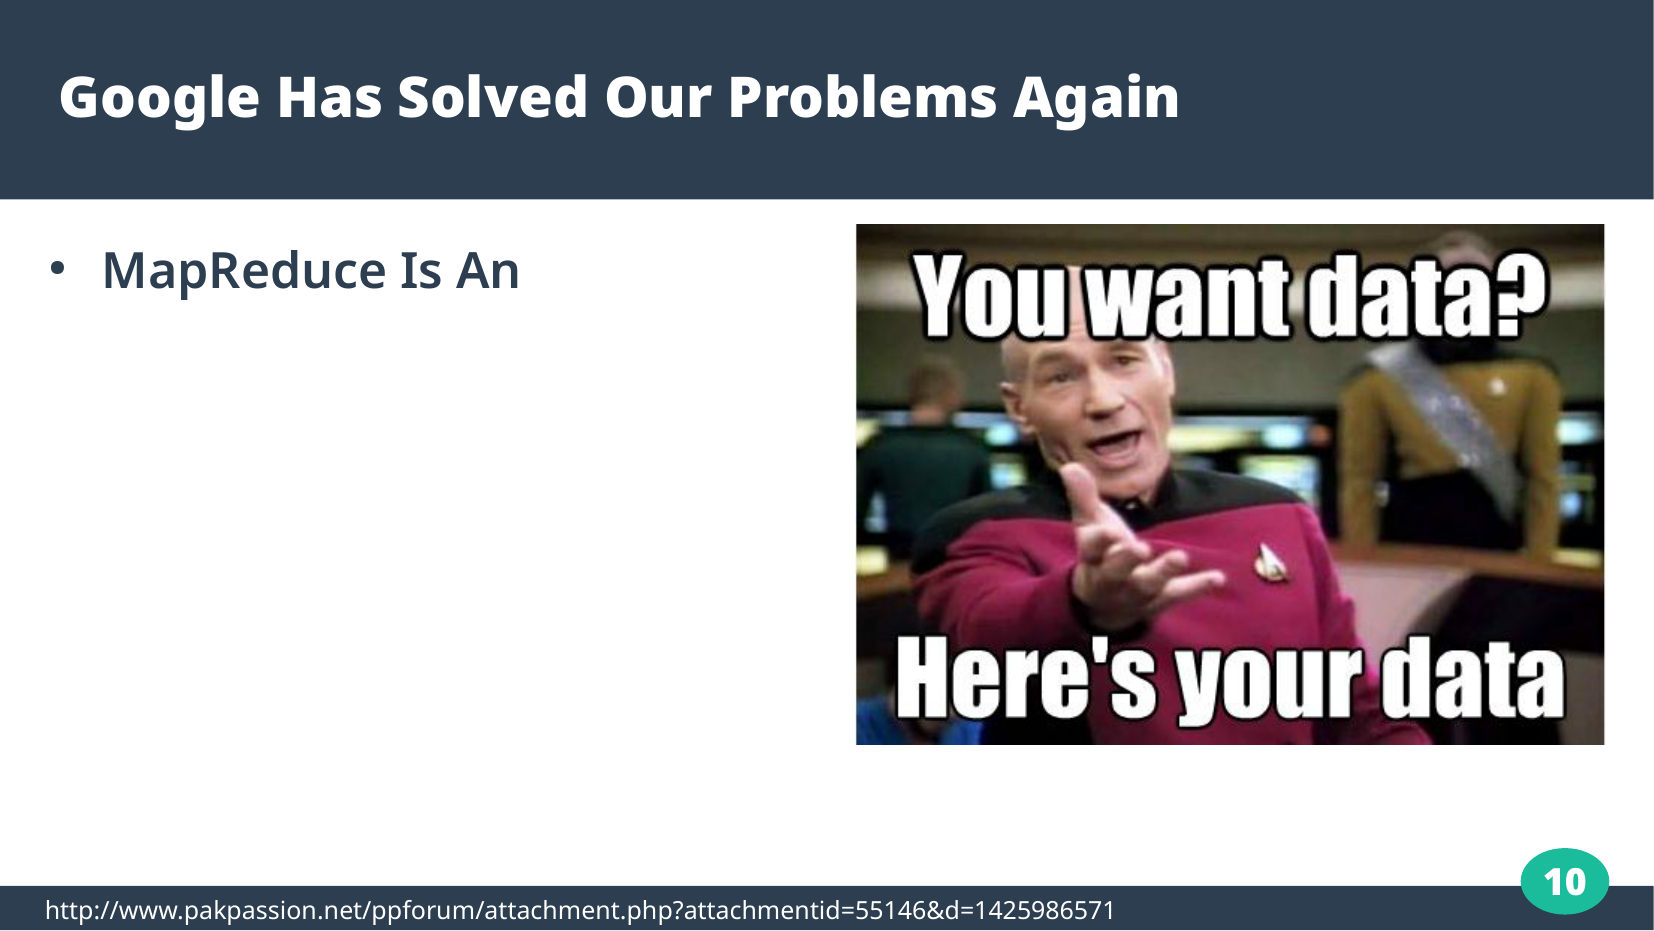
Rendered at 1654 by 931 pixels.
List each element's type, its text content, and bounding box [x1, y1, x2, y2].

text_box http://www.pakpassion.net/ppforum/attachment.php?attachmentid=55146&d=1425986571 [30, 885, 1231, 930]
picture [855, 224, 1606, 745]
title Google Has Solved Our Problems Again [59, 37, 1595, 155]
list MapReduce Is An [30, 234, 781, 856]
